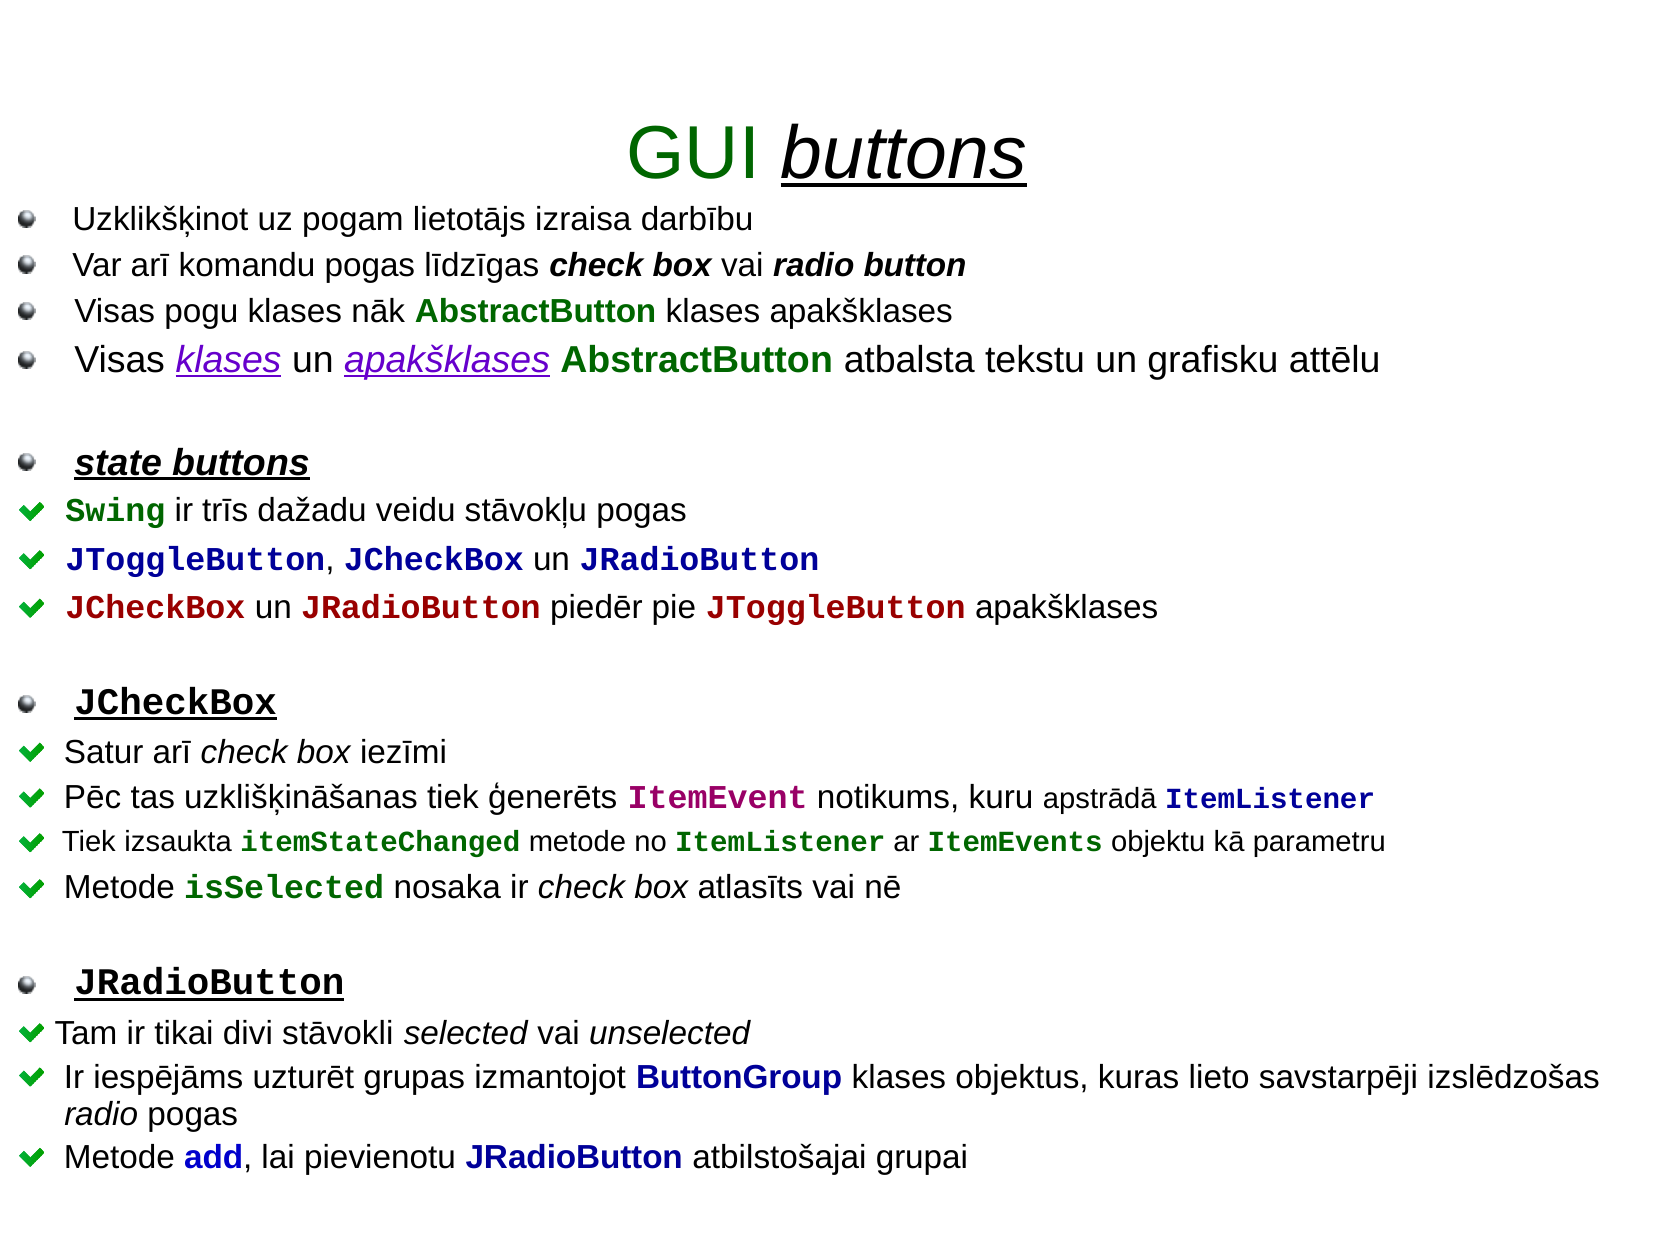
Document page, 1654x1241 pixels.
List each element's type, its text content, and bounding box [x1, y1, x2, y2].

text_box Uzklikšķinot uz pogam lietotājs izraisa darbību Var arī komandu pogas līdzīgas check box vai radio button Visas pogu klases nāk AbstractButton klases apakšklases Visas klases un apakšklases AbstractButton atbalsta tekstu un grafisku attēlu state buttons Swing ir trīs dažadu veidu stāvokļu pogas JToggleButton, JCheckBox un JRadioButton JCheckBox un JRadioButton piedēr pie JToggleButton apakšklases JCheckBox Satur arī check box iezīmi Pēc tas uzklišķināšanas tiek ģenerēts ItemEvent notikums, kuru apstrādā ItemListener Tiek izsaukta itemStateChanged metode no ItemListener ar ItemEvents objektu kā parametru Metode isSelected nosaka ir check box atlasīts vai nē JRadioButton Tam ir tikai divi stāvokli selected vai unselected Ir iespējāms uzturēt grupas izmantojot ButtonGroup klases objektus, kuras lieto savstarpēji izslēdzošas radio pogas Metode add, lai pievienotu JRadioButton atbilstošajai grupai [3, 193, 1654, 1239]
title GUI buttons [82, 49, 1571, 193]
